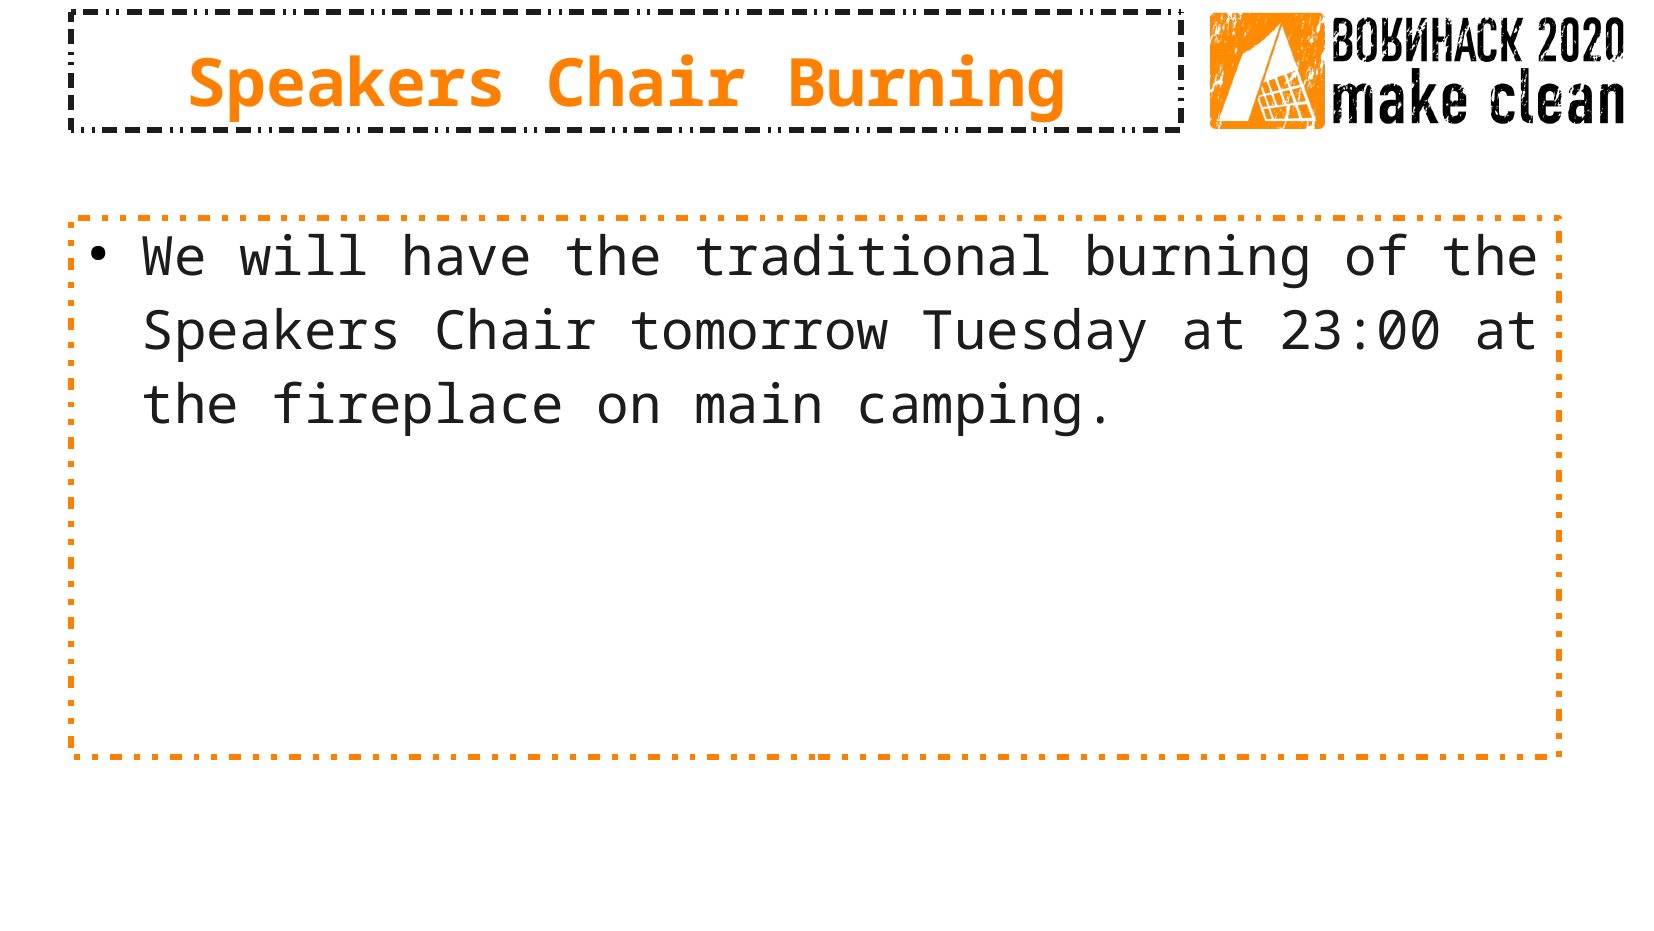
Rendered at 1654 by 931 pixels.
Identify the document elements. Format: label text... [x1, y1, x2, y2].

picture [1210, 11, 1654, 130]
title Speakers Chair Burning [70, 11, 1182, 130]
subtitle We will have the traditional burning of the Speakers Chair tomorrow Tuesday at 23:00 at the fireplace on main camping. [70, 217, 1560, 758]
